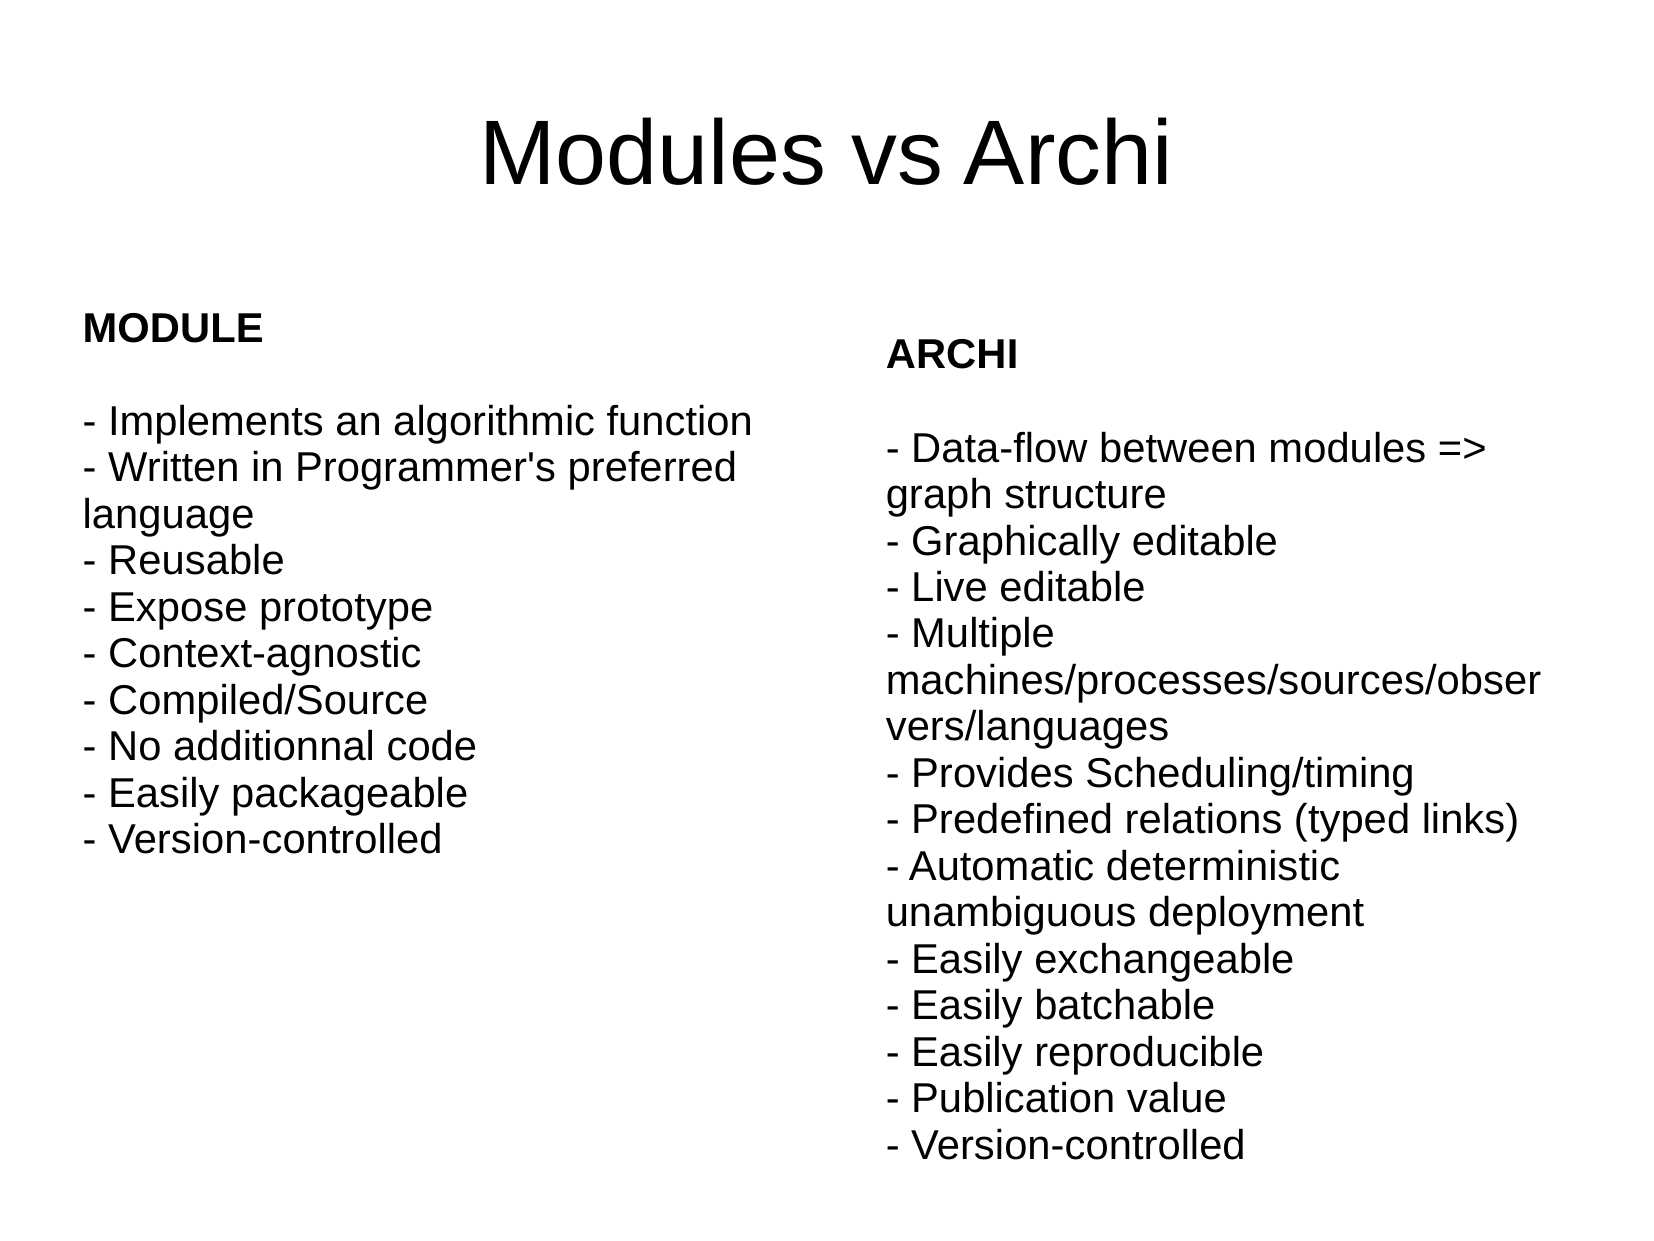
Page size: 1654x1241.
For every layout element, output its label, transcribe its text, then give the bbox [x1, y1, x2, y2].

subtitle MODULE - Implements an algorithmic function - Written in Programmer's preferred language - Reusable - Expose prototype - Context-agnostic - Compiled/Source - No additionnal code - Easily packageable - Version-controlled [82, 279, 756, 981]
title Modules vs Archi [82, 49, 1571, 257]
text_box ARCHI - Data-flow between modules => graph structure - Graphically editable - Live editable - Multiple machines/processes/sources/observers/languages - Provides Scheduling/timing - Predefined relations (typed links) - Automatic deterministic unambiguous deployment - Easily exchangeable - Easily batchable - Easily reproducible - Publication value - Version-controlled [885, 318, 1560, 1241]
